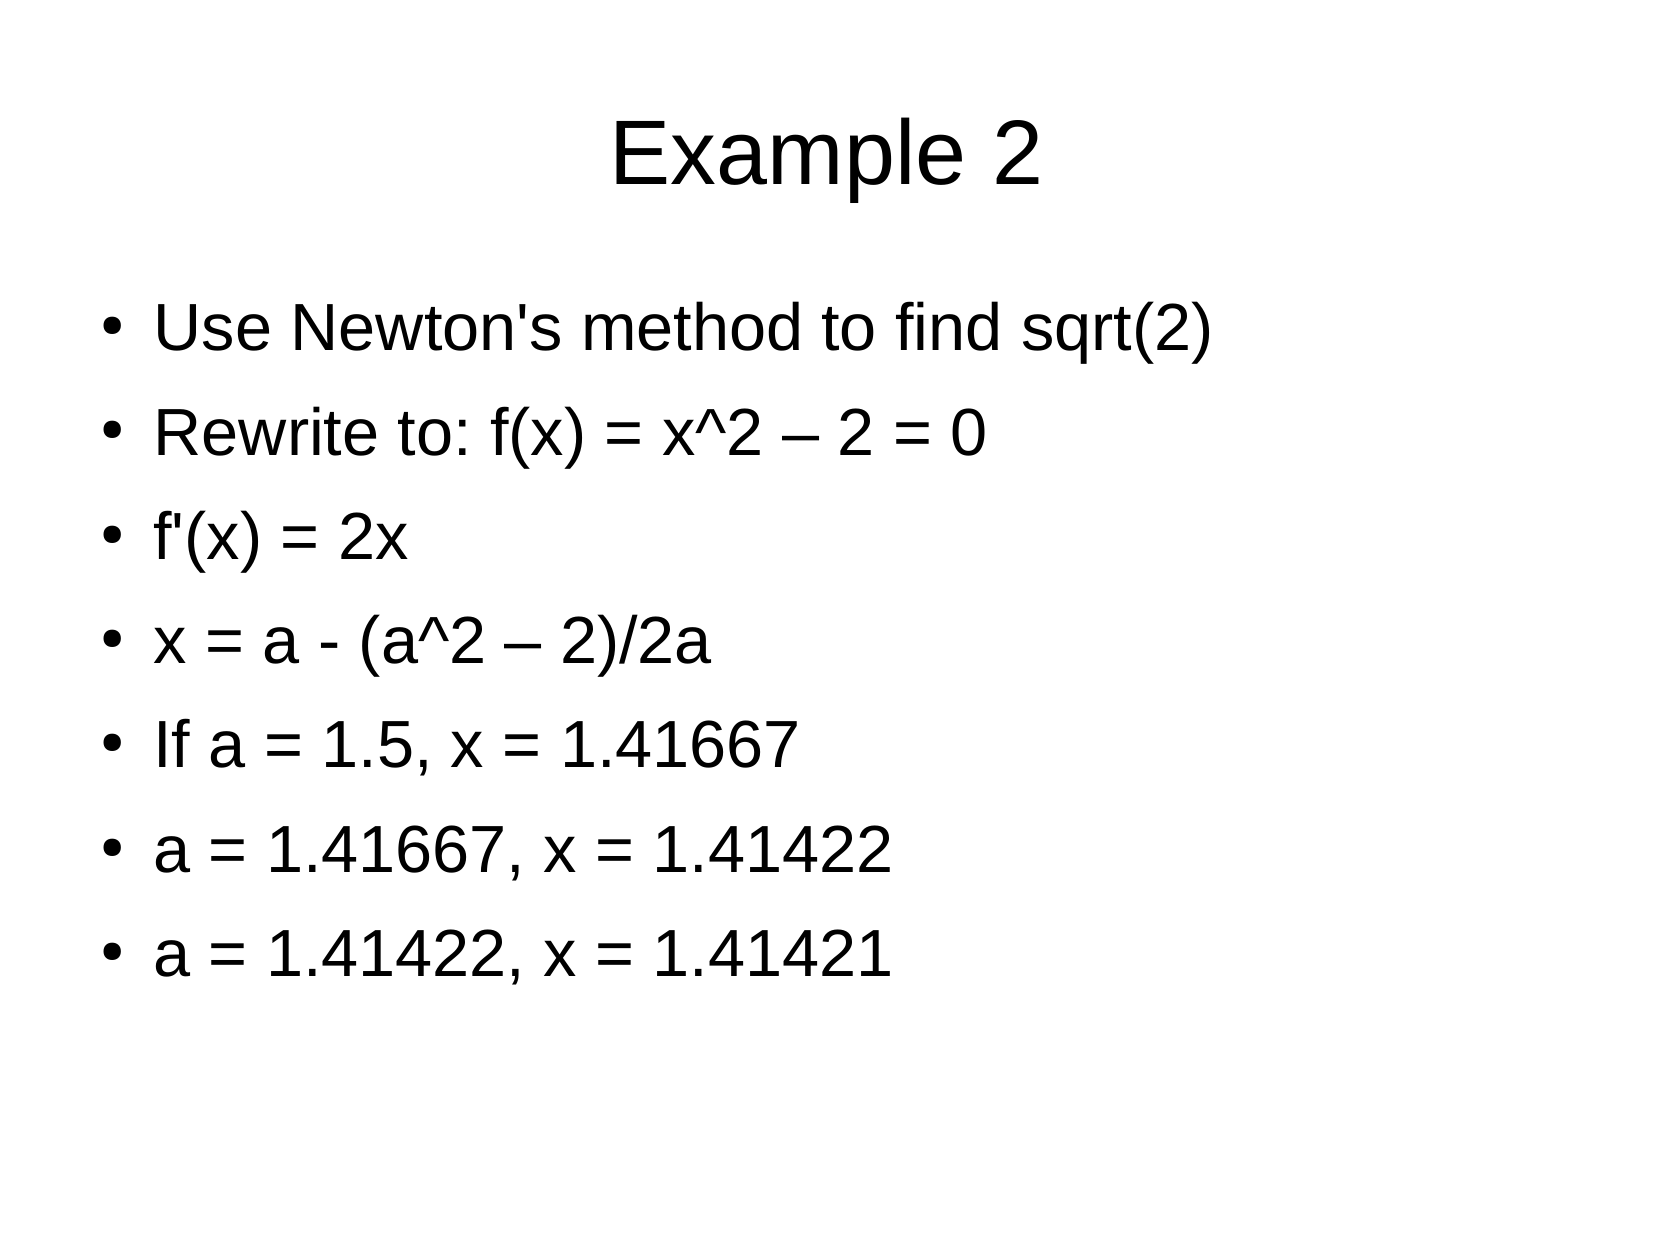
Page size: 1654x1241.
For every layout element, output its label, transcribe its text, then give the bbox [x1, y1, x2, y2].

title Example 2 [82, 49, 1571, 257]
list Use Newton's method to find sqrt(2) Rewrite to: f(x) = x^2 – 2 = 0 f'(x) = 2x x = a - (a^2 – 2)/2a If a = 1.5, x = 1.41667 a = 1.41667, x = 1.41422 a = 1.41422, x = 1.41421 [82, 290, 1571, 1158]
